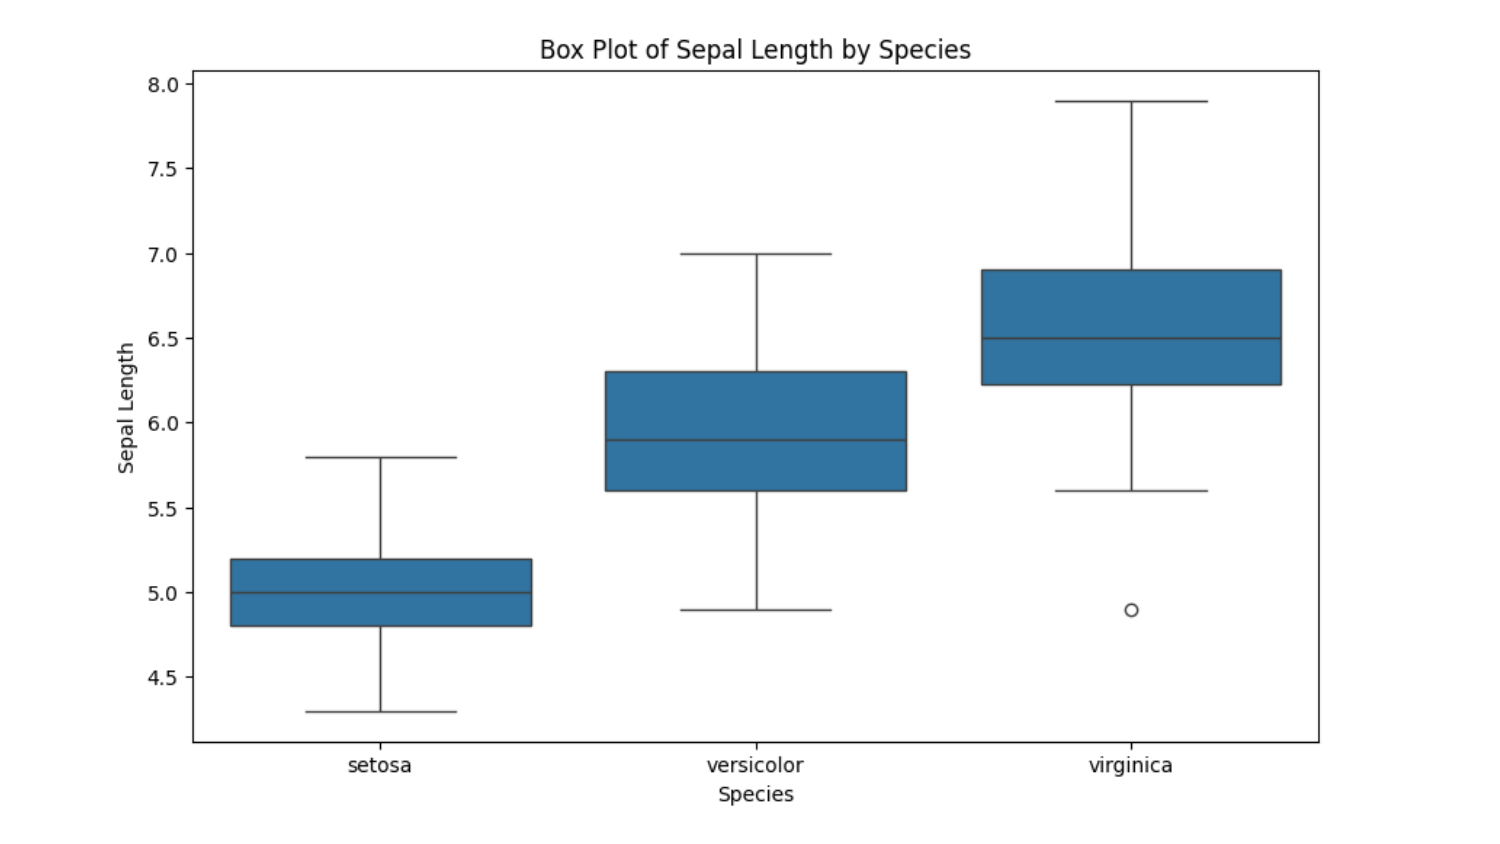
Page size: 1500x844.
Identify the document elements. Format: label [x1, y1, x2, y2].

picture [104, 24, 1333, 819]
